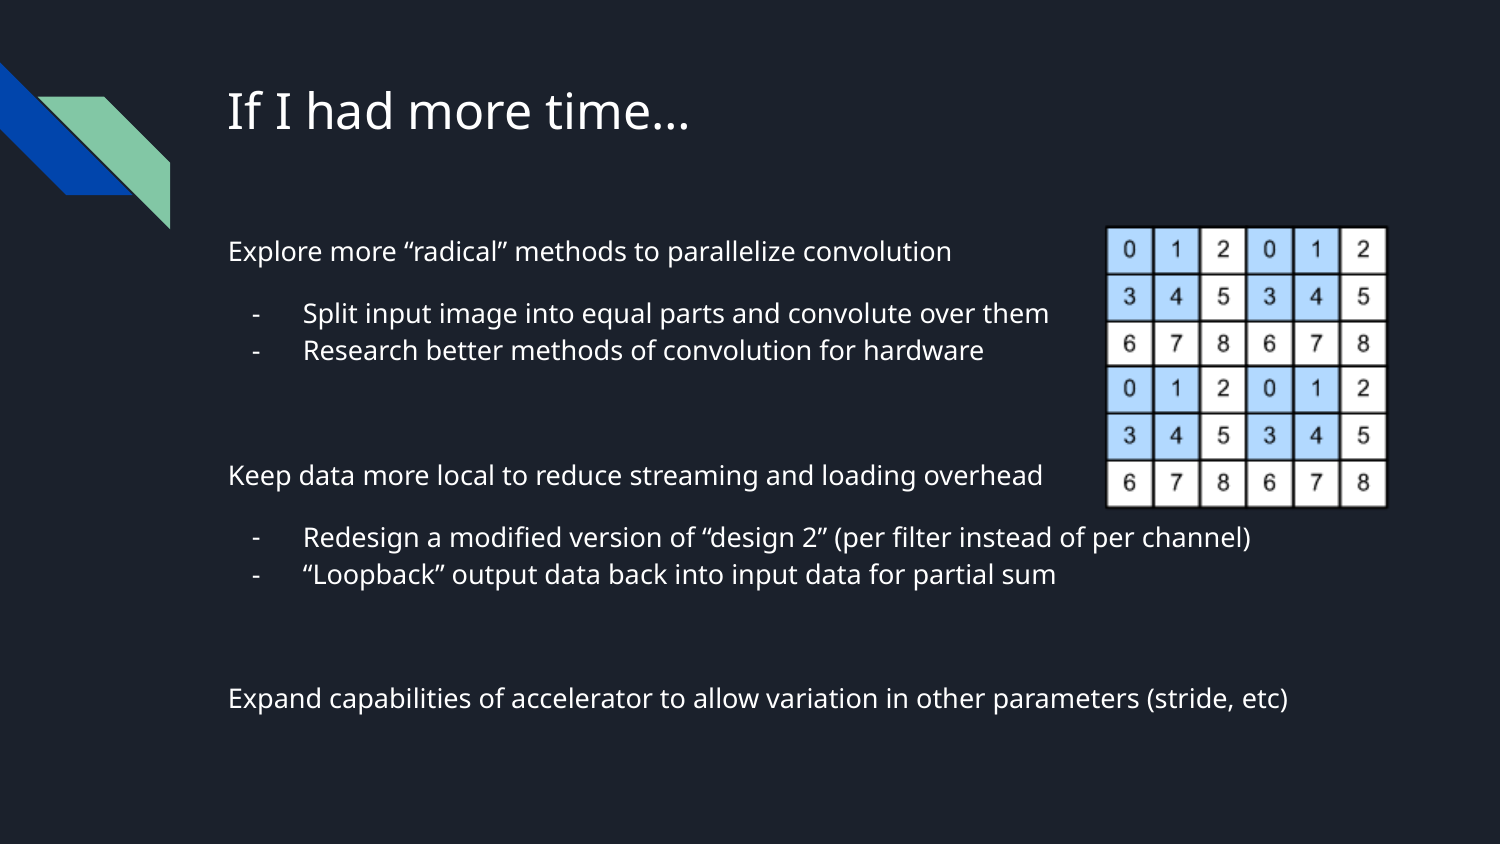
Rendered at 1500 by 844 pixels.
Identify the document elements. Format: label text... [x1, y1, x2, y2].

picture [1104, 222, 1390, 512]
list Explore more “radical” methods to parallelize convolution Split input image into equal parts and convolute over them Research better methods of convolution for hardware Keep data more local to reduce streaming and loading overhead Redesign a modified version of “design 2” (per filter instead of per channel) “Loopback” output data back into input data for partial sum Expand capabilities of accelerator to allow variation in other parameters (stride, etc) [212, 214, 1368, 779]
title If I had more time… [212, 64, 1368, 214]
